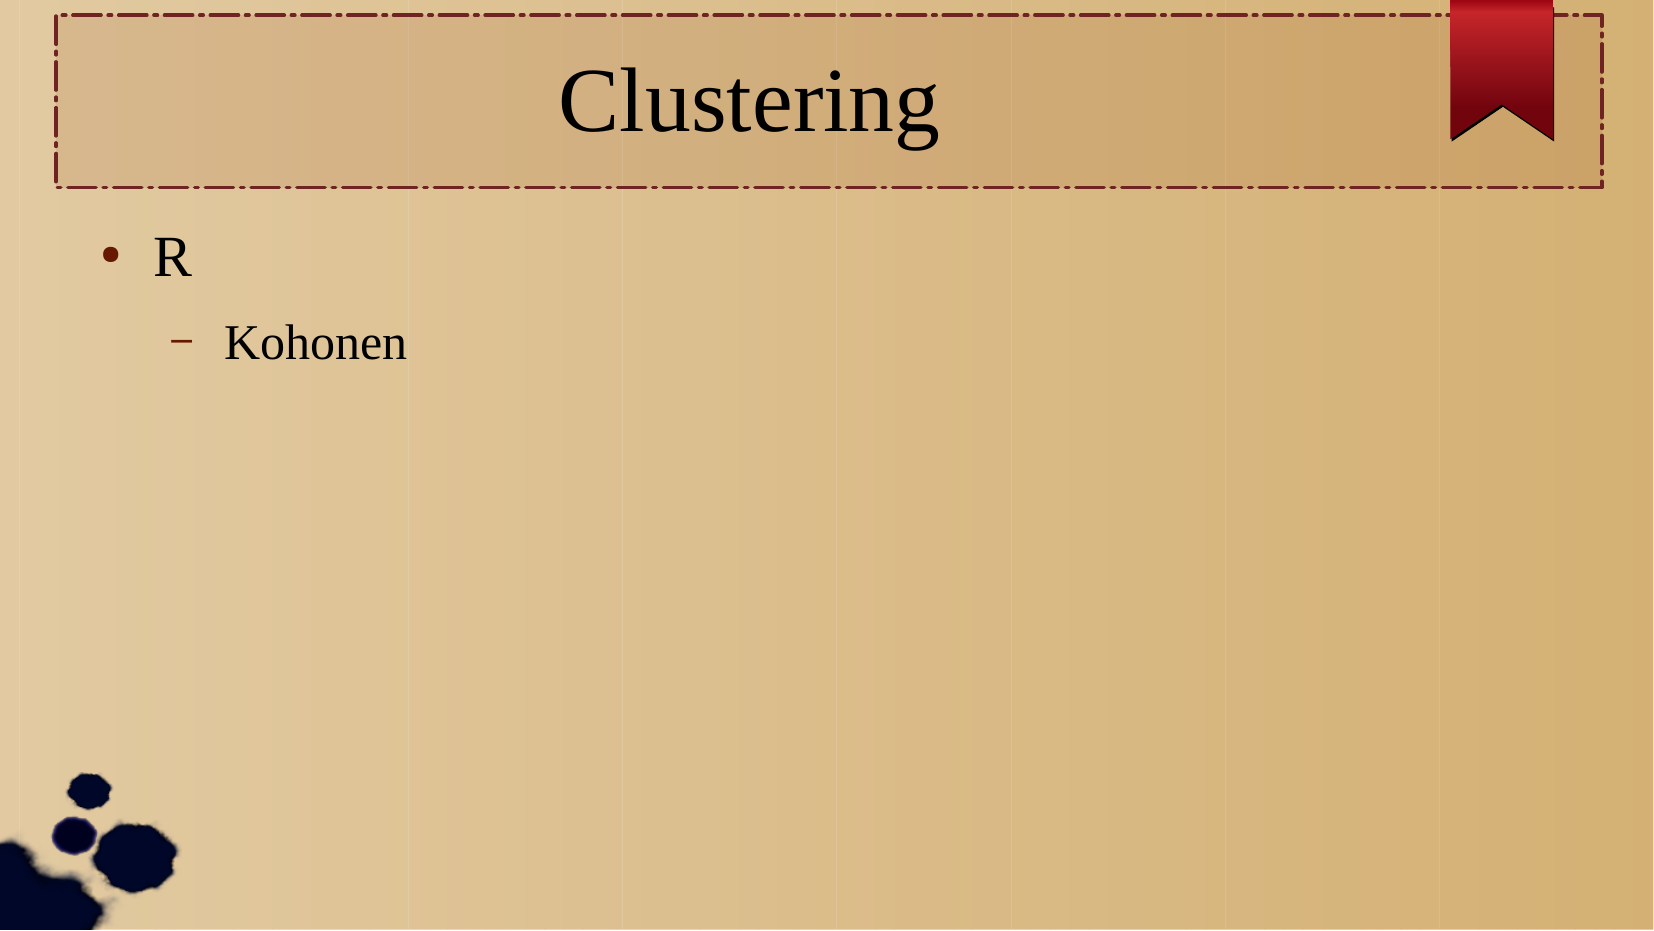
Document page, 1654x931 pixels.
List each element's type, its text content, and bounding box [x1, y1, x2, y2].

title Clustering [59, 11, 1441, 189]
list R Kohonen [82, 224, 1571, 764]
